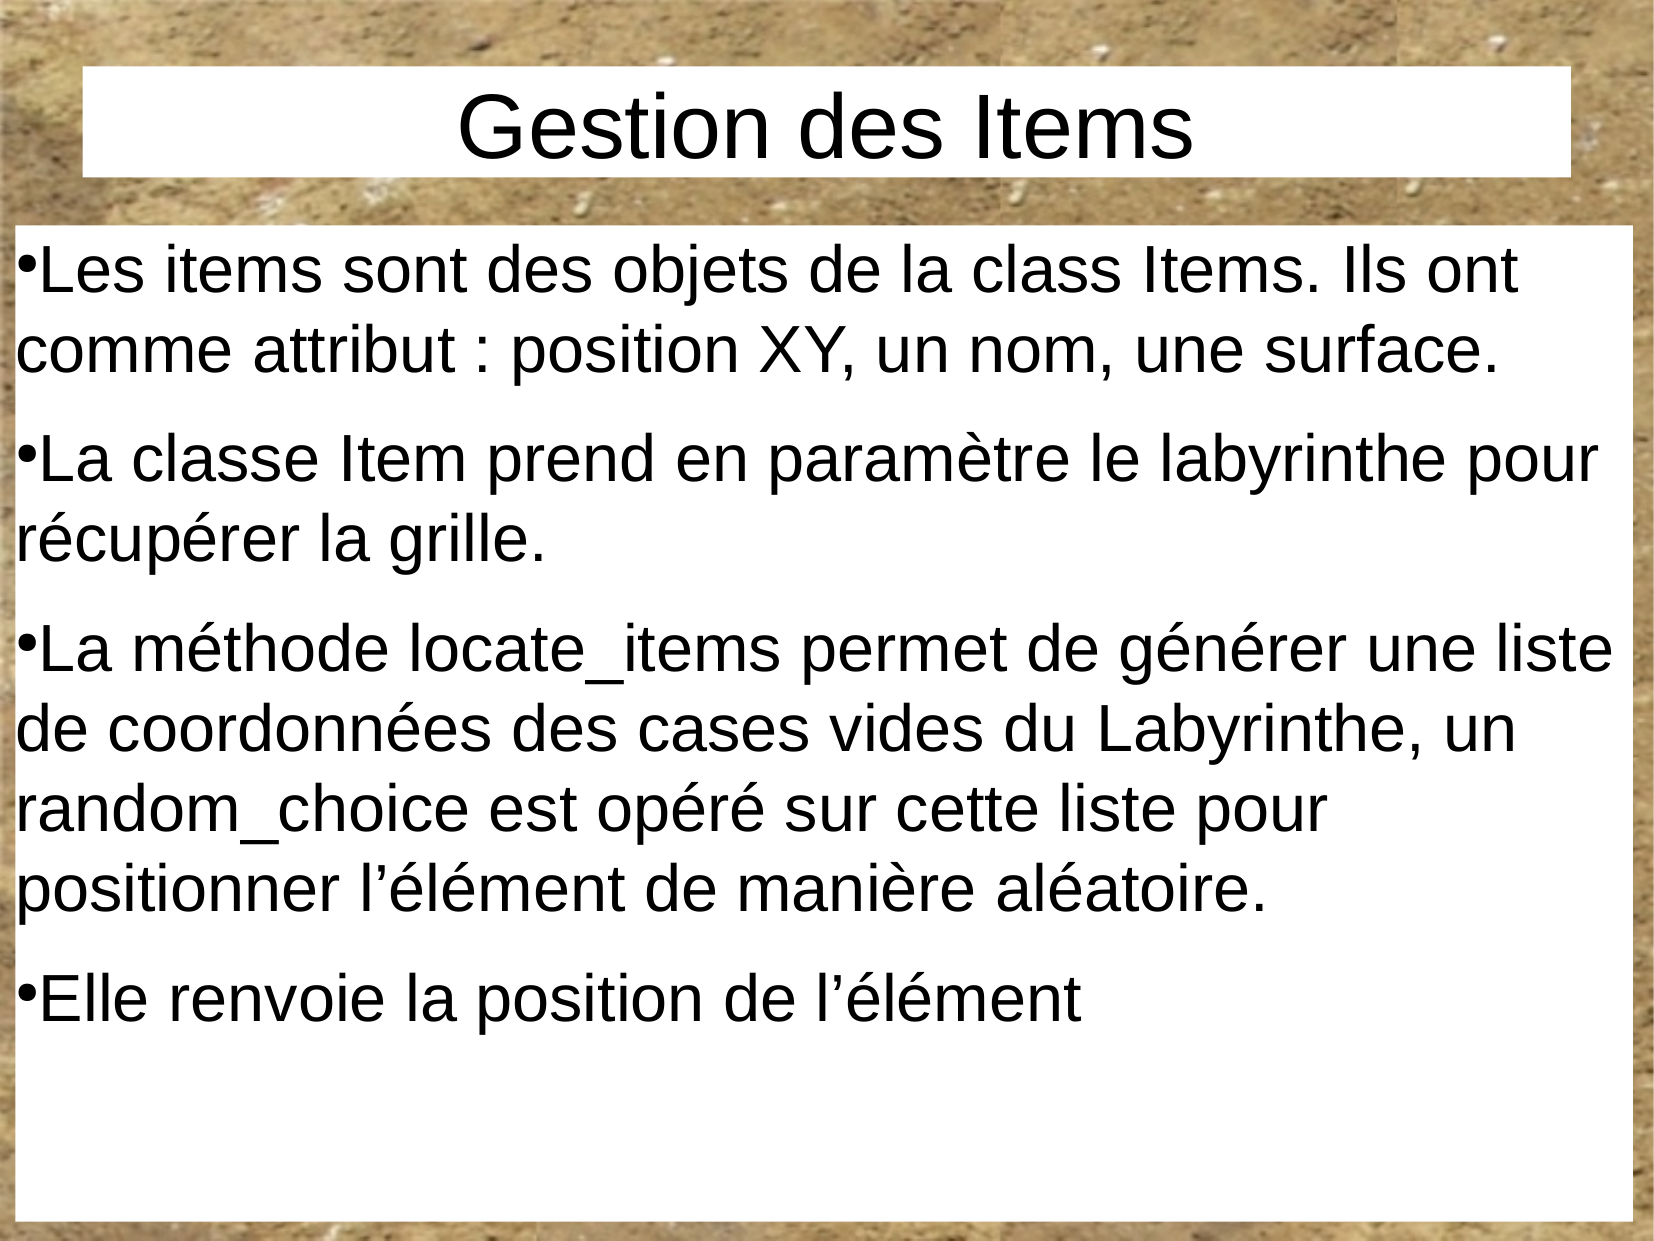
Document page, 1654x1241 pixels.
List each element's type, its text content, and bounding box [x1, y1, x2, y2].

list Les items sont des objets de la class Items. Ils ont comme attribut : position XY, un nom, une surface. La classe Item prend en paramètre le labyrinthe pour récupérer la grille. La méthode locate_items permet de générer une liste de coordonnées des cases vides du Labyrinthe, un random_choice est opéré sur cette liste pour positionner l’élément de manière aléatoire. Elle renvoie la position de l’élément [15, 225, 1633, 1222]
title Gestion des Items [82, 66, 1571, 178]
picture [0, 0, 1654, 1241]
